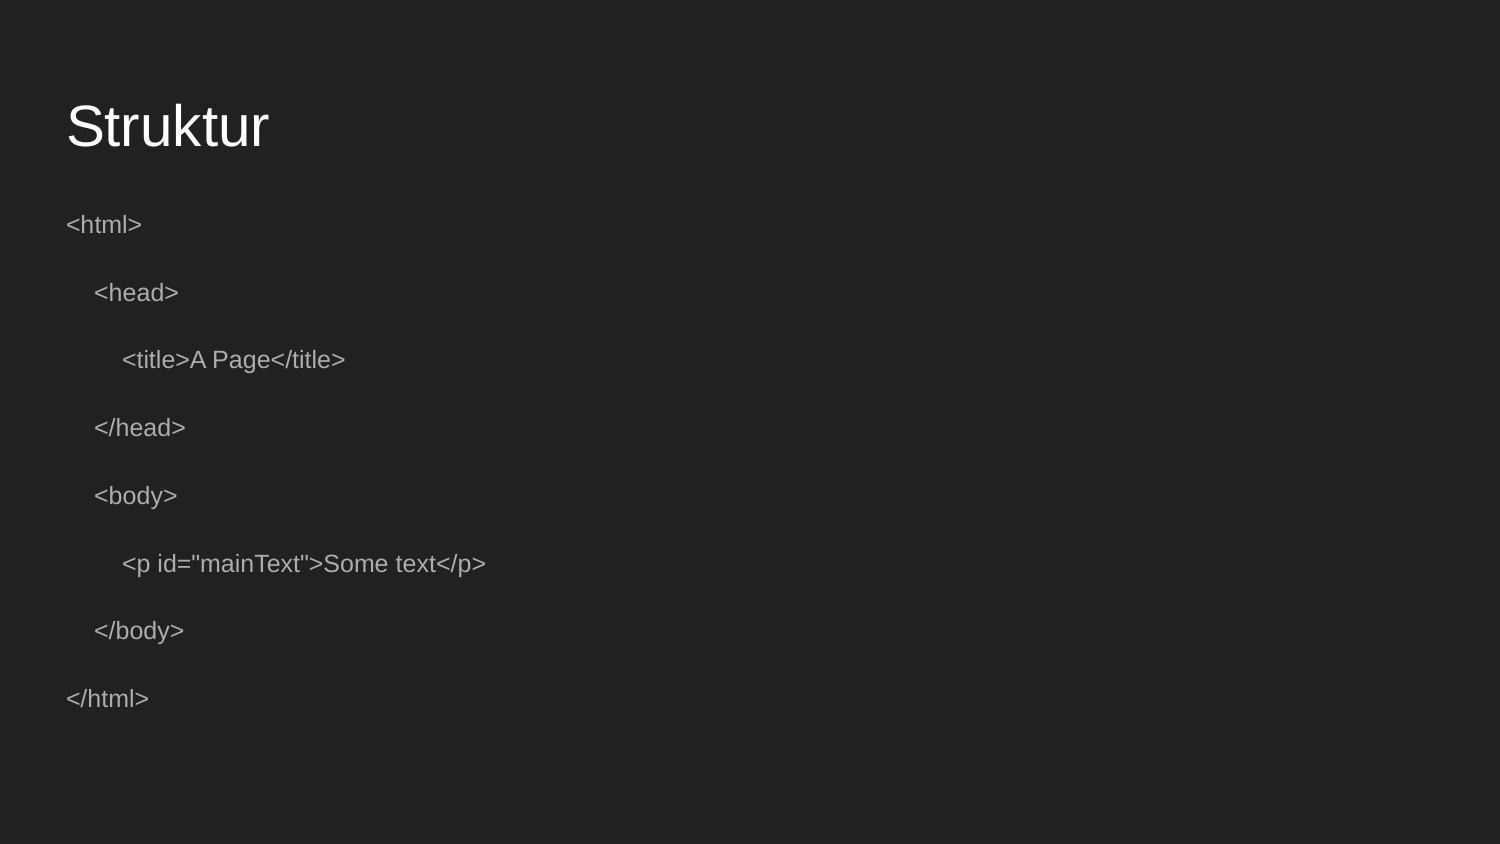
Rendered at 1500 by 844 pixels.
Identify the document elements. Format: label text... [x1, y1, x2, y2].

title Struktur [51, 72, 1449, 167]
list <html> <head> <title>A Page</title> </head> <body> <p id="mainText">Some text</p> </body> </html> [51, 189, 1449, 750]
